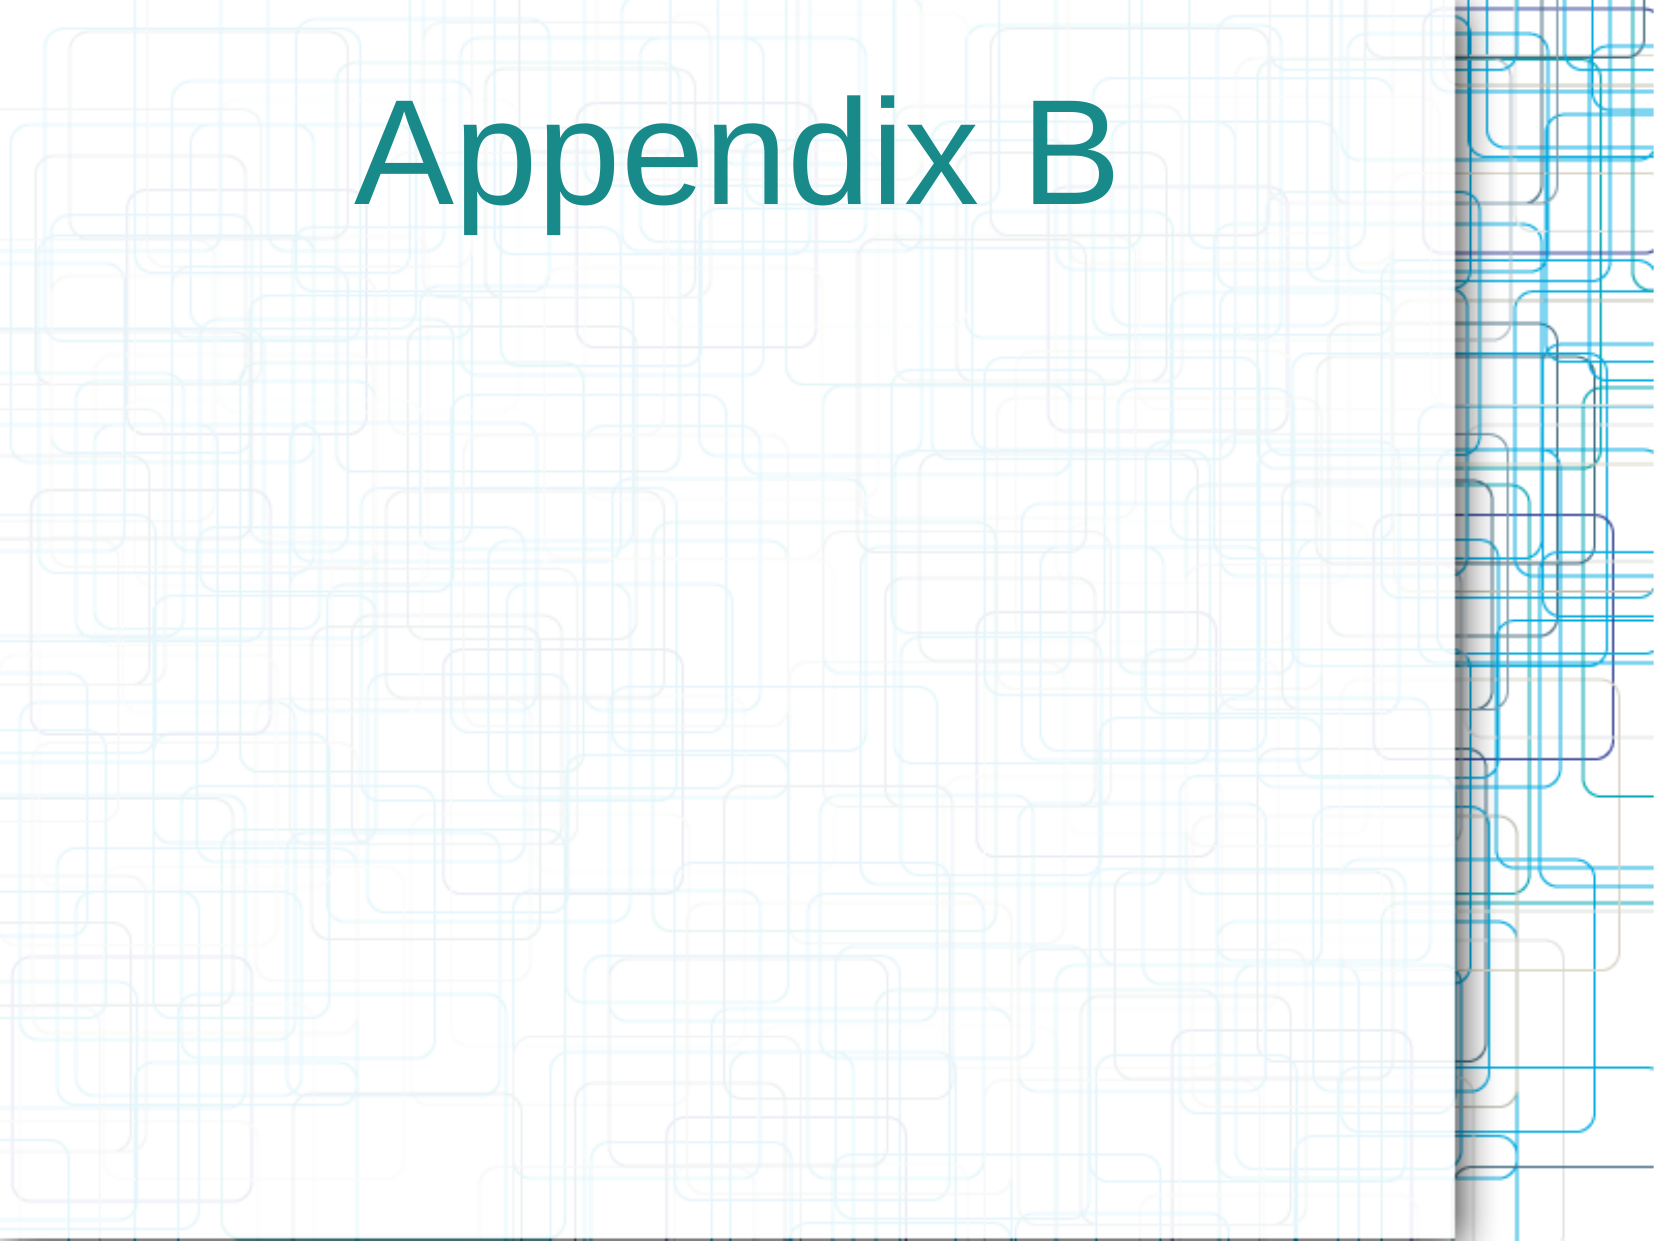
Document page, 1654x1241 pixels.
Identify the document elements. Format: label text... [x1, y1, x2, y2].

title Appendix B [59, 49, 1418, 257]
picture [0, 0, 1654, 1241]
